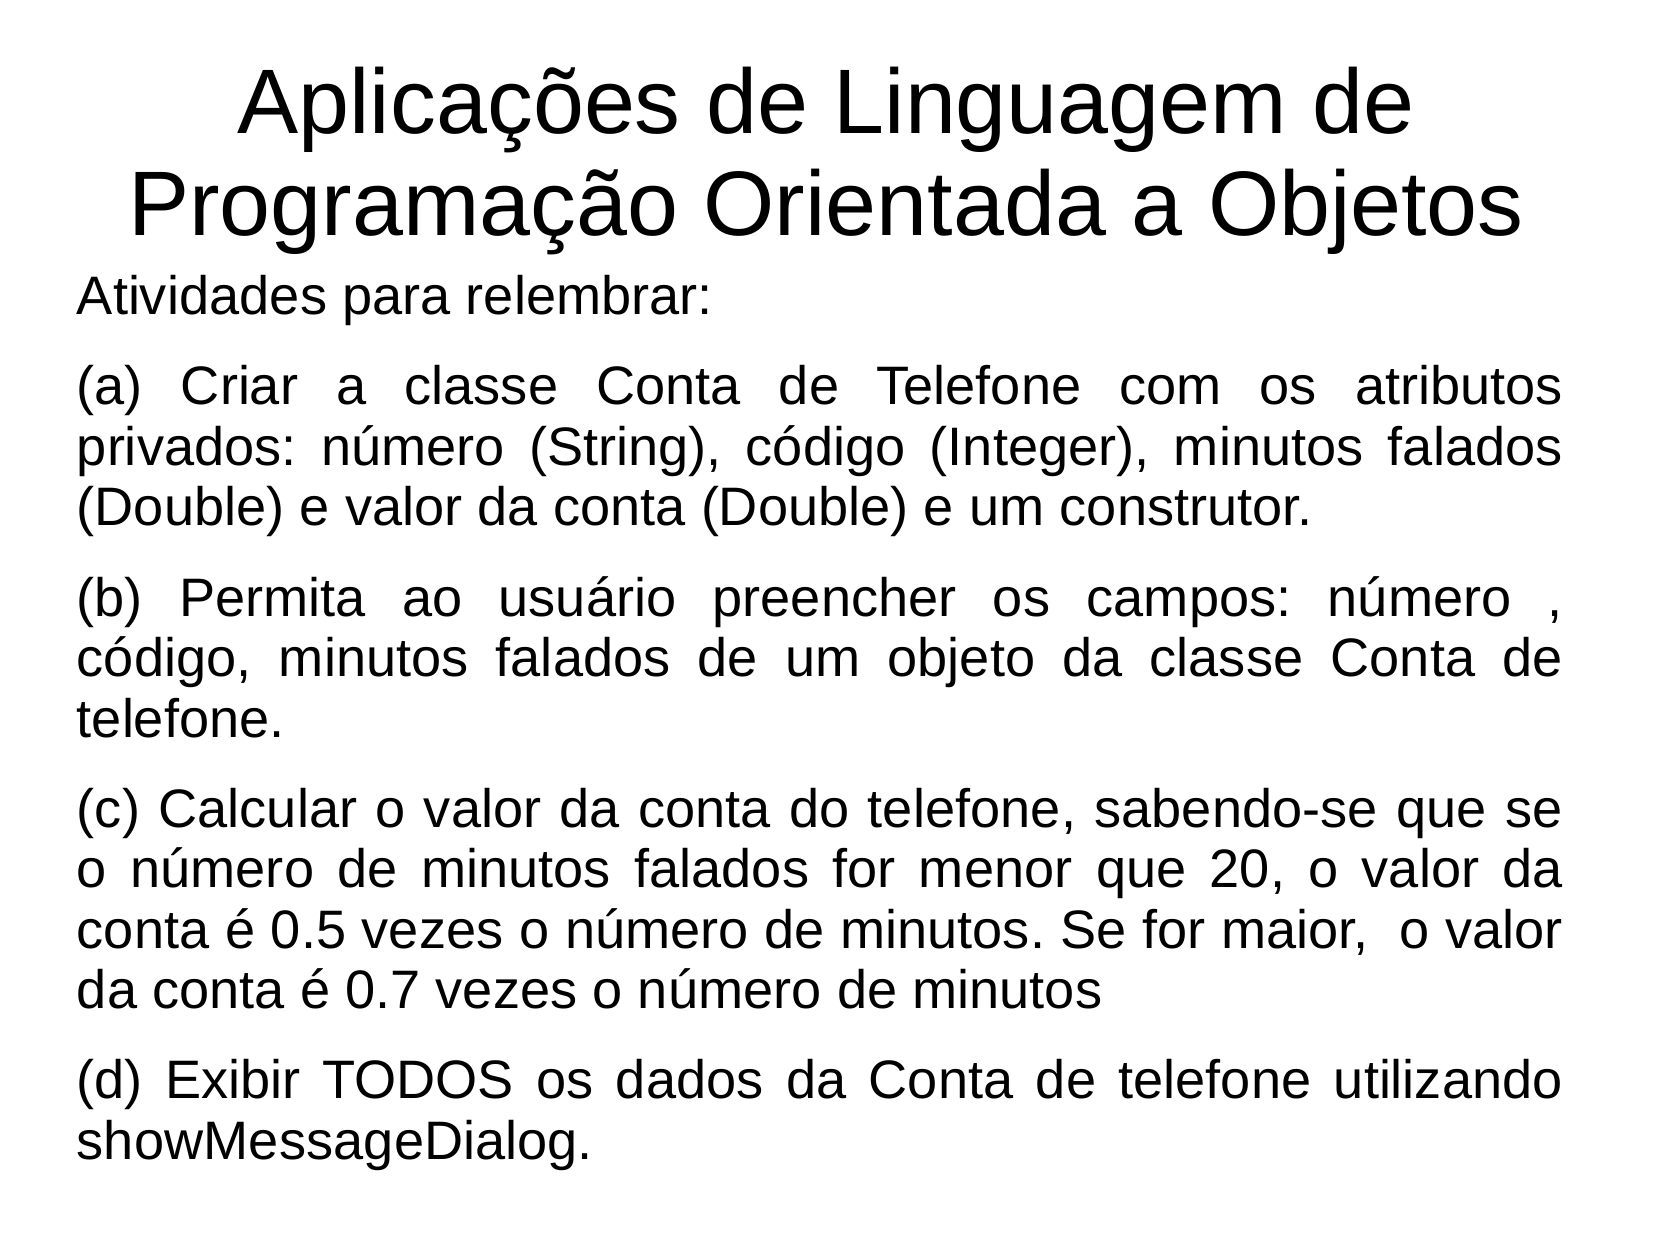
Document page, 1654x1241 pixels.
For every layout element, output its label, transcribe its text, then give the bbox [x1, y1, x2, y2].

list Atividades para relembrar: (a) Criar a classe Conta de Telefone com os atributos privados: número (String), código (Integer), minutos falados (Double) e valor da conta (Double) e um construtor. (b) Permita ao usuário preencher os campos: número , código, minutos falados de um objeto da classe Conta de telefone. (c) Calcular o valor da conta do telefone, sabendo-se que se o número de minutos falados for menor que 20, o valor da conta é 0.5 vezes o número de minutos. Se for maior, o valor da conta é 0.7 vezes o número de minutos (d) Exibir TODOS os dados da Conta de telefone utilizando showMessageDialog. [76, 265, 1566, 1241]
title Aplicações de Linguagem de Programação Orientada a Objetos [82, 49, 1571, 257]
